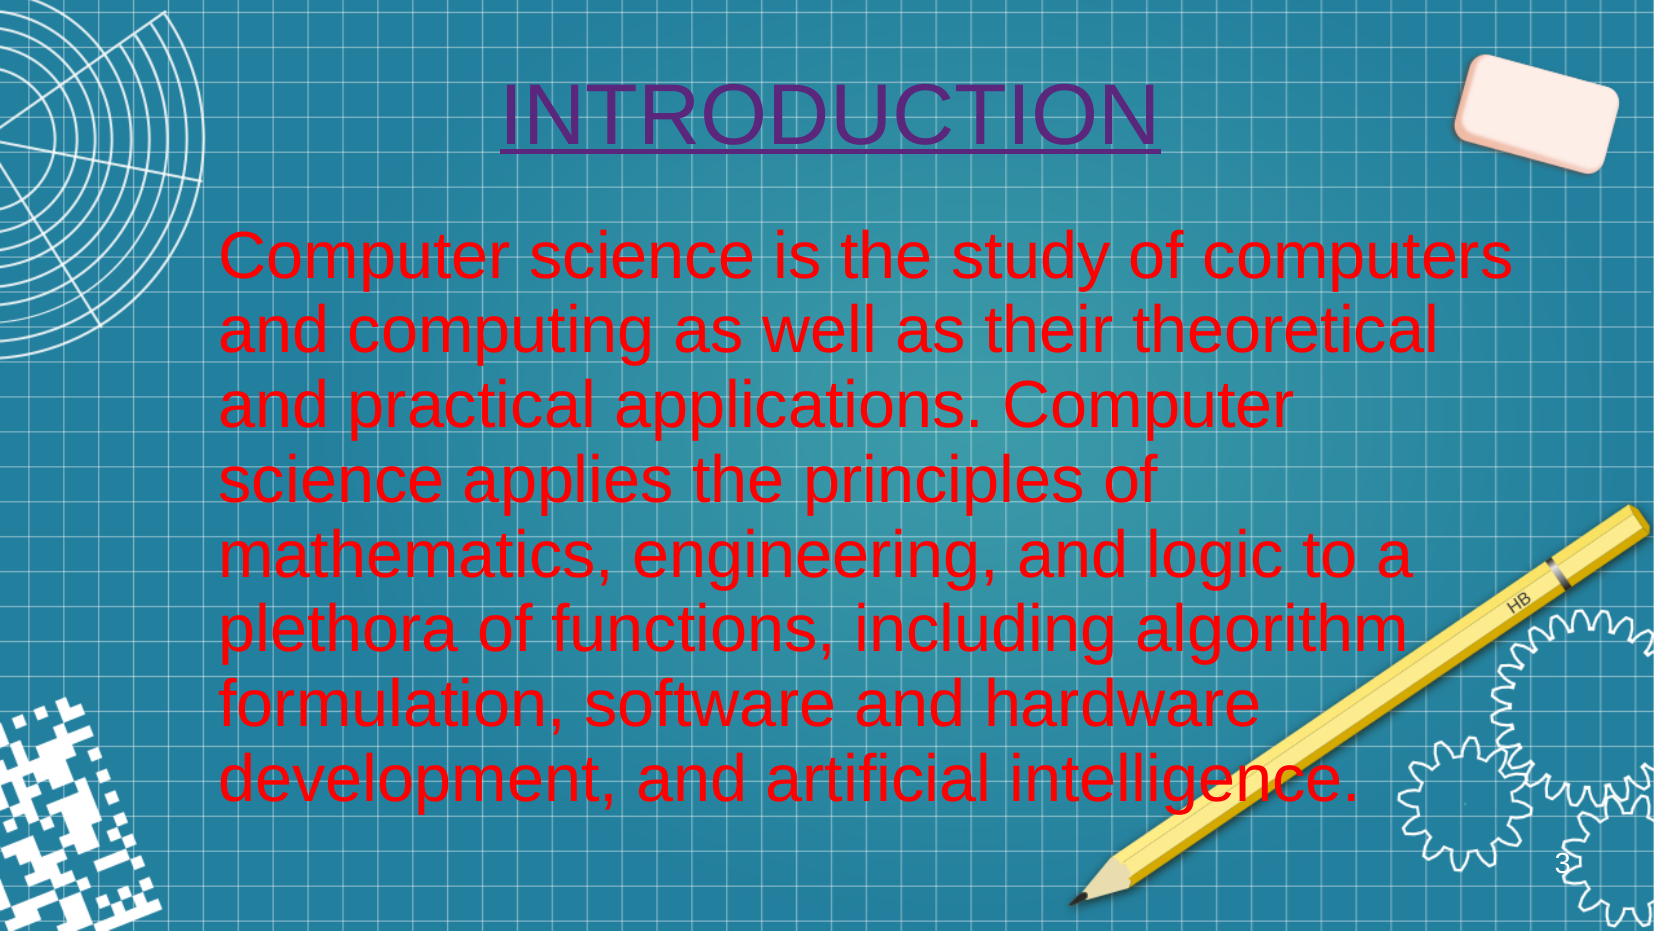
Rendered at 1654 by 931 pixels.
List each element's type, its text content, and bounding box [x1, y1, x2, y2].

title INTRODUCTION [289, 37, 1372, 193]
list Computer science is the study of computers and computing as well as their theoretical and practical applications. Computer science applies the principles of mathematics, engineering, and logic to a plethora of functions, including algorithm formulation, software and hardware development, and artificial intelligence. [147, 217, 1536, 817]
picture [0, 0, 1654, 931]
